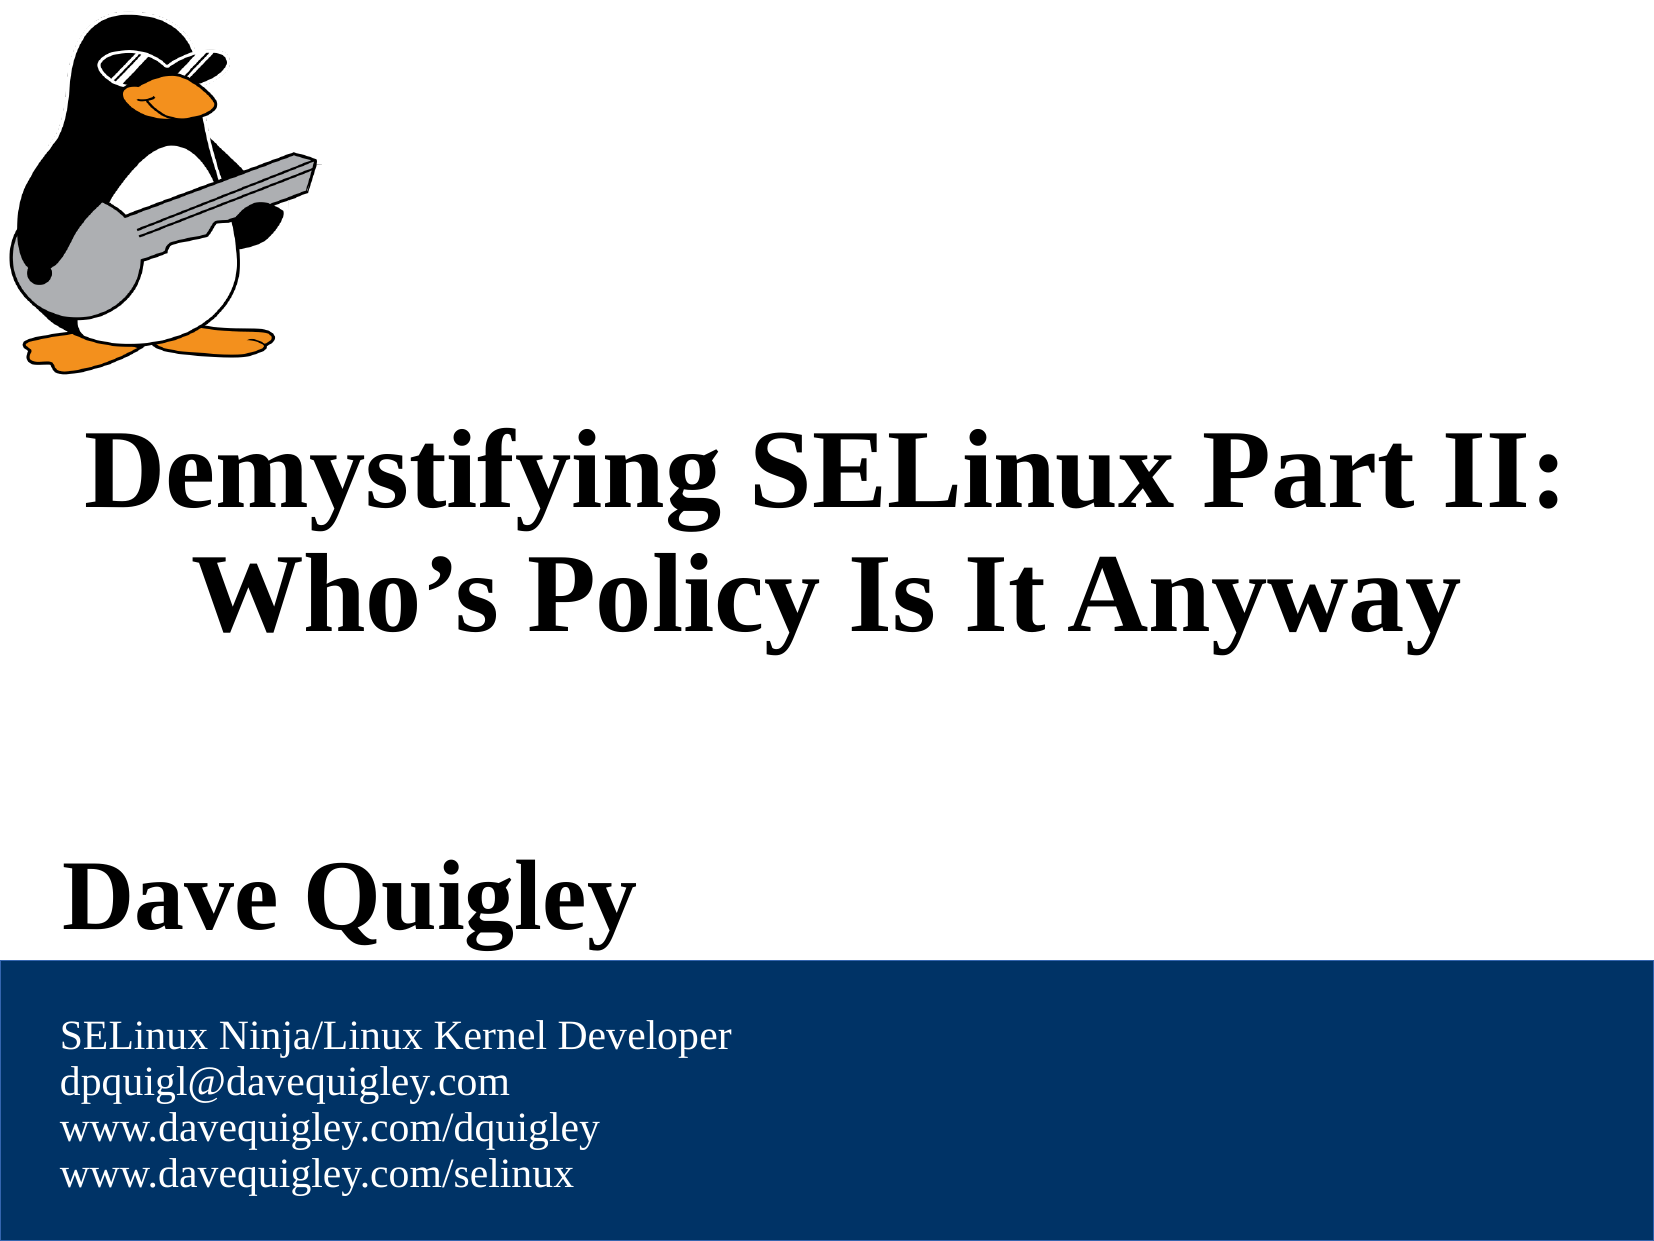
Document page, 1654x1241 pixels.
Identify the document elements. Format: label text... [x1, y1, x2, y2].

title Demystifying SELinux Part II: Who’s Policy Is It Anyway [82, 406, 1571, 657]
picture [6, 0, 322, 388]
text_box Dave Quigley [47, 833, 768, 959]
text_box SELinux Ninja/Linux Kernel Developer dpquigl@davequigley.com www.davequigley.com/dquigley www.davequigley.com/selinux [45, 1004, 811, 1205]
text_box [0, 960, 1654, 1241]
